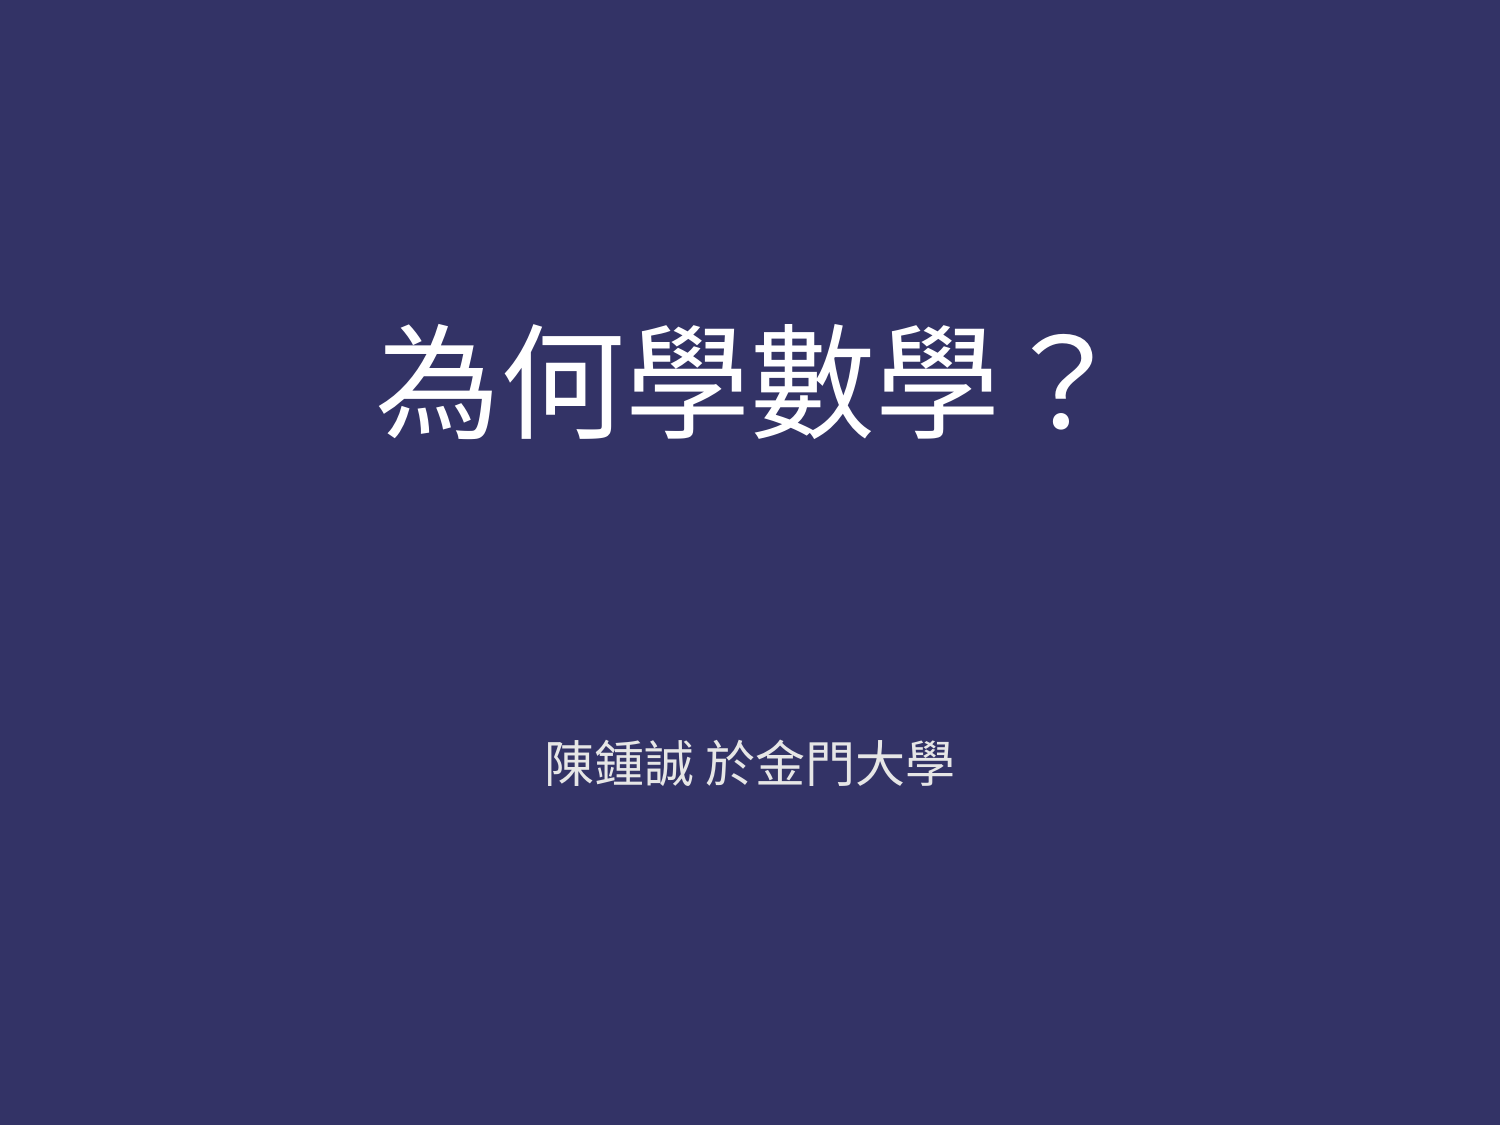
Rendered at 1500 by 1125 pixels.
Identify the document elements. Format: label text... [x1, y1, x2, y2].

title 為何學數學？ [75, 237, 1426, 523]
subtitle 陳鍾誠 於金門大學 [225, 664, 1276, 858]
